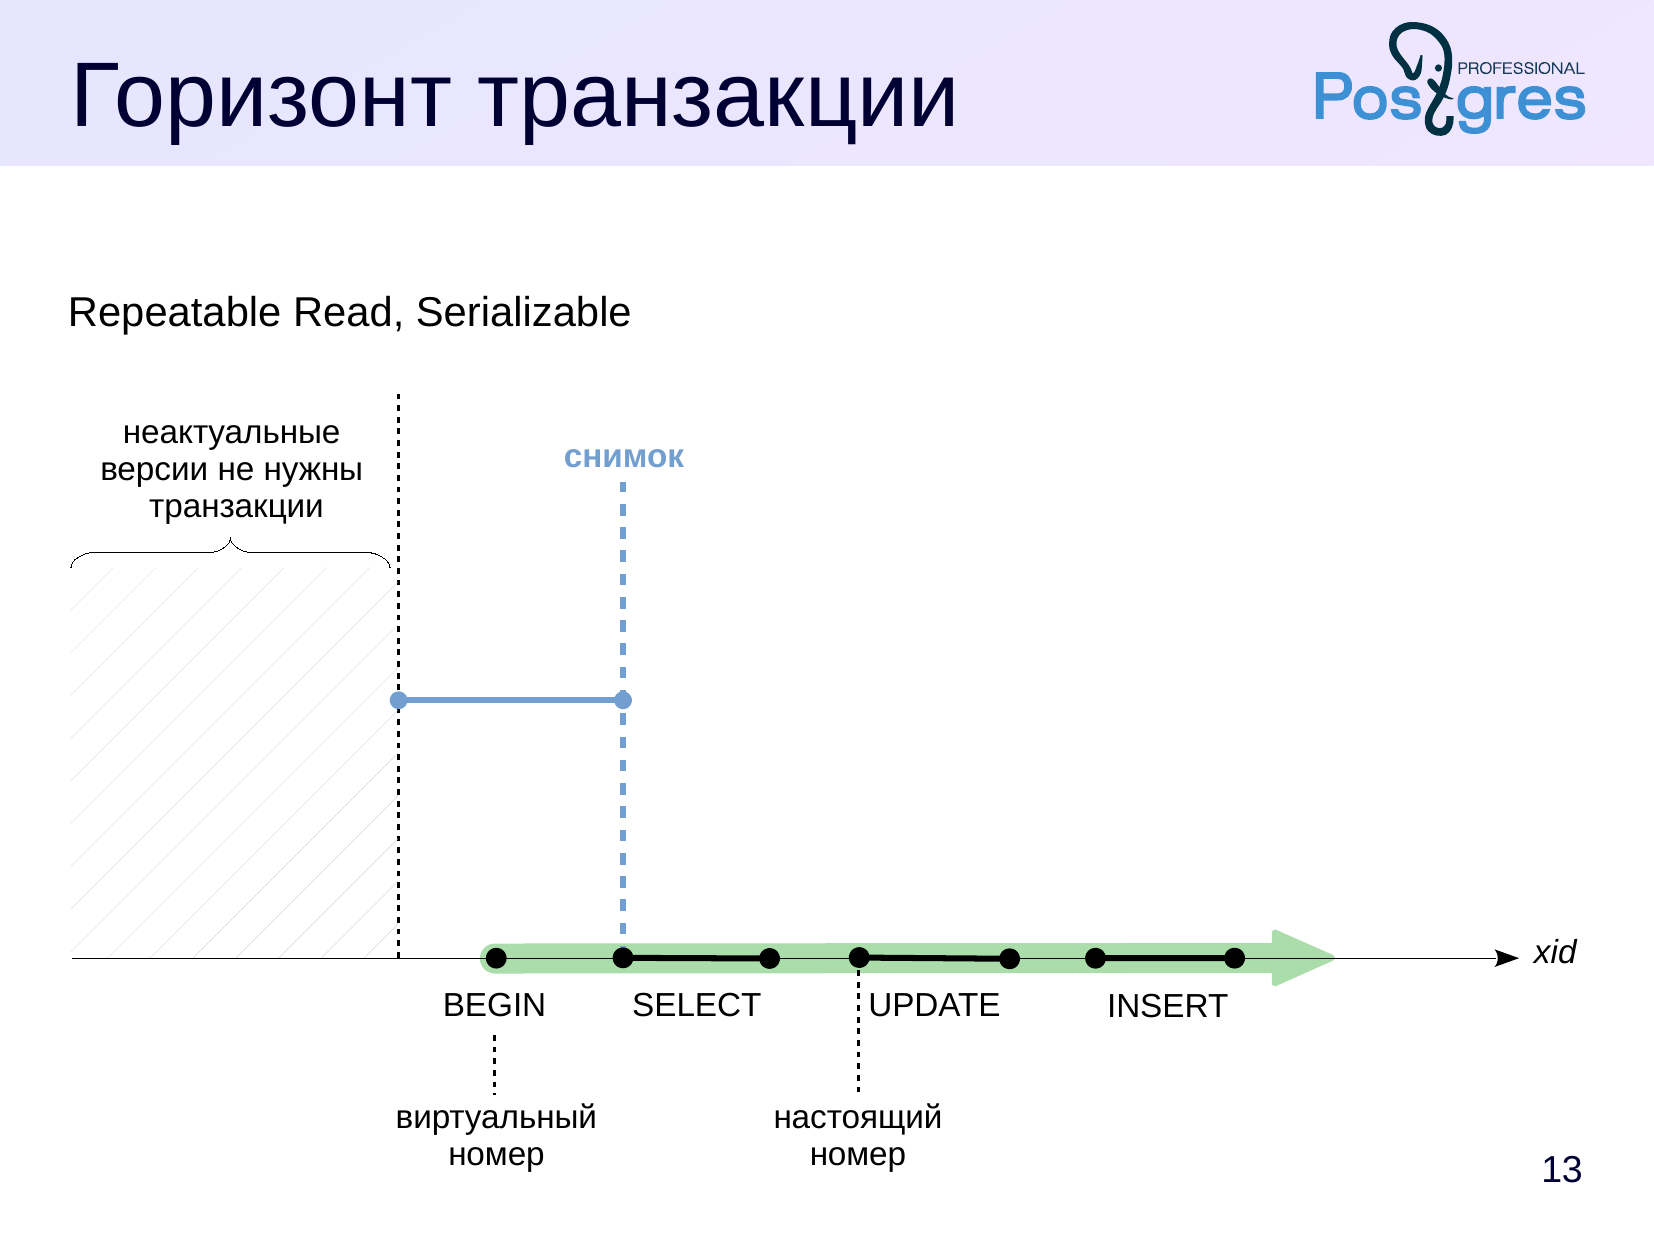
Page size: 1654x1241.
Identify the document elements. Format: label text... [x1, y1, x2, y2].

text_box xid [1519, 926, 1592, 979]
text_box [70, 567, 399, 958]
text_box неактуальные версии не нужны транзакции [85, 405, 379, 532]
text_box BEGIN [428, 978, 562, 1041]
text_box INSERT [1092, 980, 1244, 1043]
text_box виртуальный номер [380, 1090, 613, 1180]
text_box [485, 947, 507, 969]
text_box настоящий номер [758, 1090, 958, 1180]
text_box UPDATE [853, 978, 1016, 1041]
text_box Repeatable Read, Serializable [53, 281, 648, 344]
text_box снимок [549, 429, 700, 482]
text_box SELECT [617, 978, 777, 1041]
title Горизонт транзакции [70, 43, 1241, 147]
